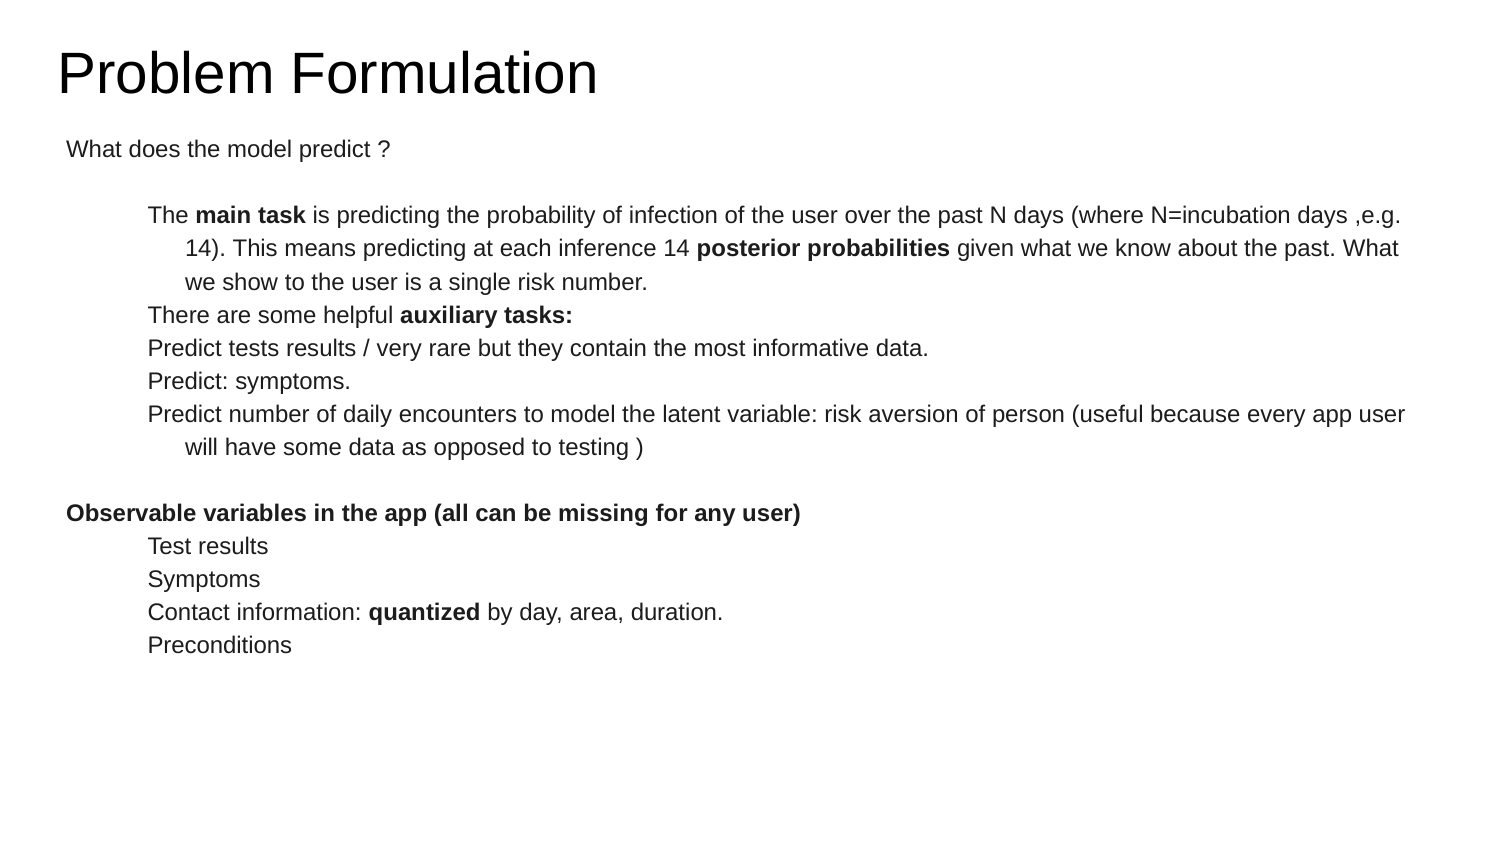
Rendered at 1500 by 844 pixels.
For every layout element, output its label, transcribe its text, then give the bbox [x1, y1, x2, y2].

title Problem Formulation [42, 20, 1441, 115]
list What does the model predict ? The main task is predicting the probability of infection of the user over the past N days (where N=incubation days ,e.g. 14). This means predicting at each inference 14 posterior probabilities given what we know about the past. What we show to the user is a single risk number. There are some helpful auxiliary tasks: Predict tests results / very rare but they contain the most informative data. Predict: symptoms. Predict number of daily encounters to model the latent variable: risk aversion of person (useful because every app user will have some data as opposed to testing ) Observable variables in the app (all can be missing for any user) Test results Symptoms Contact information: quantized by day, area, duration. Preconditions [51, 114, 1449, 830]
